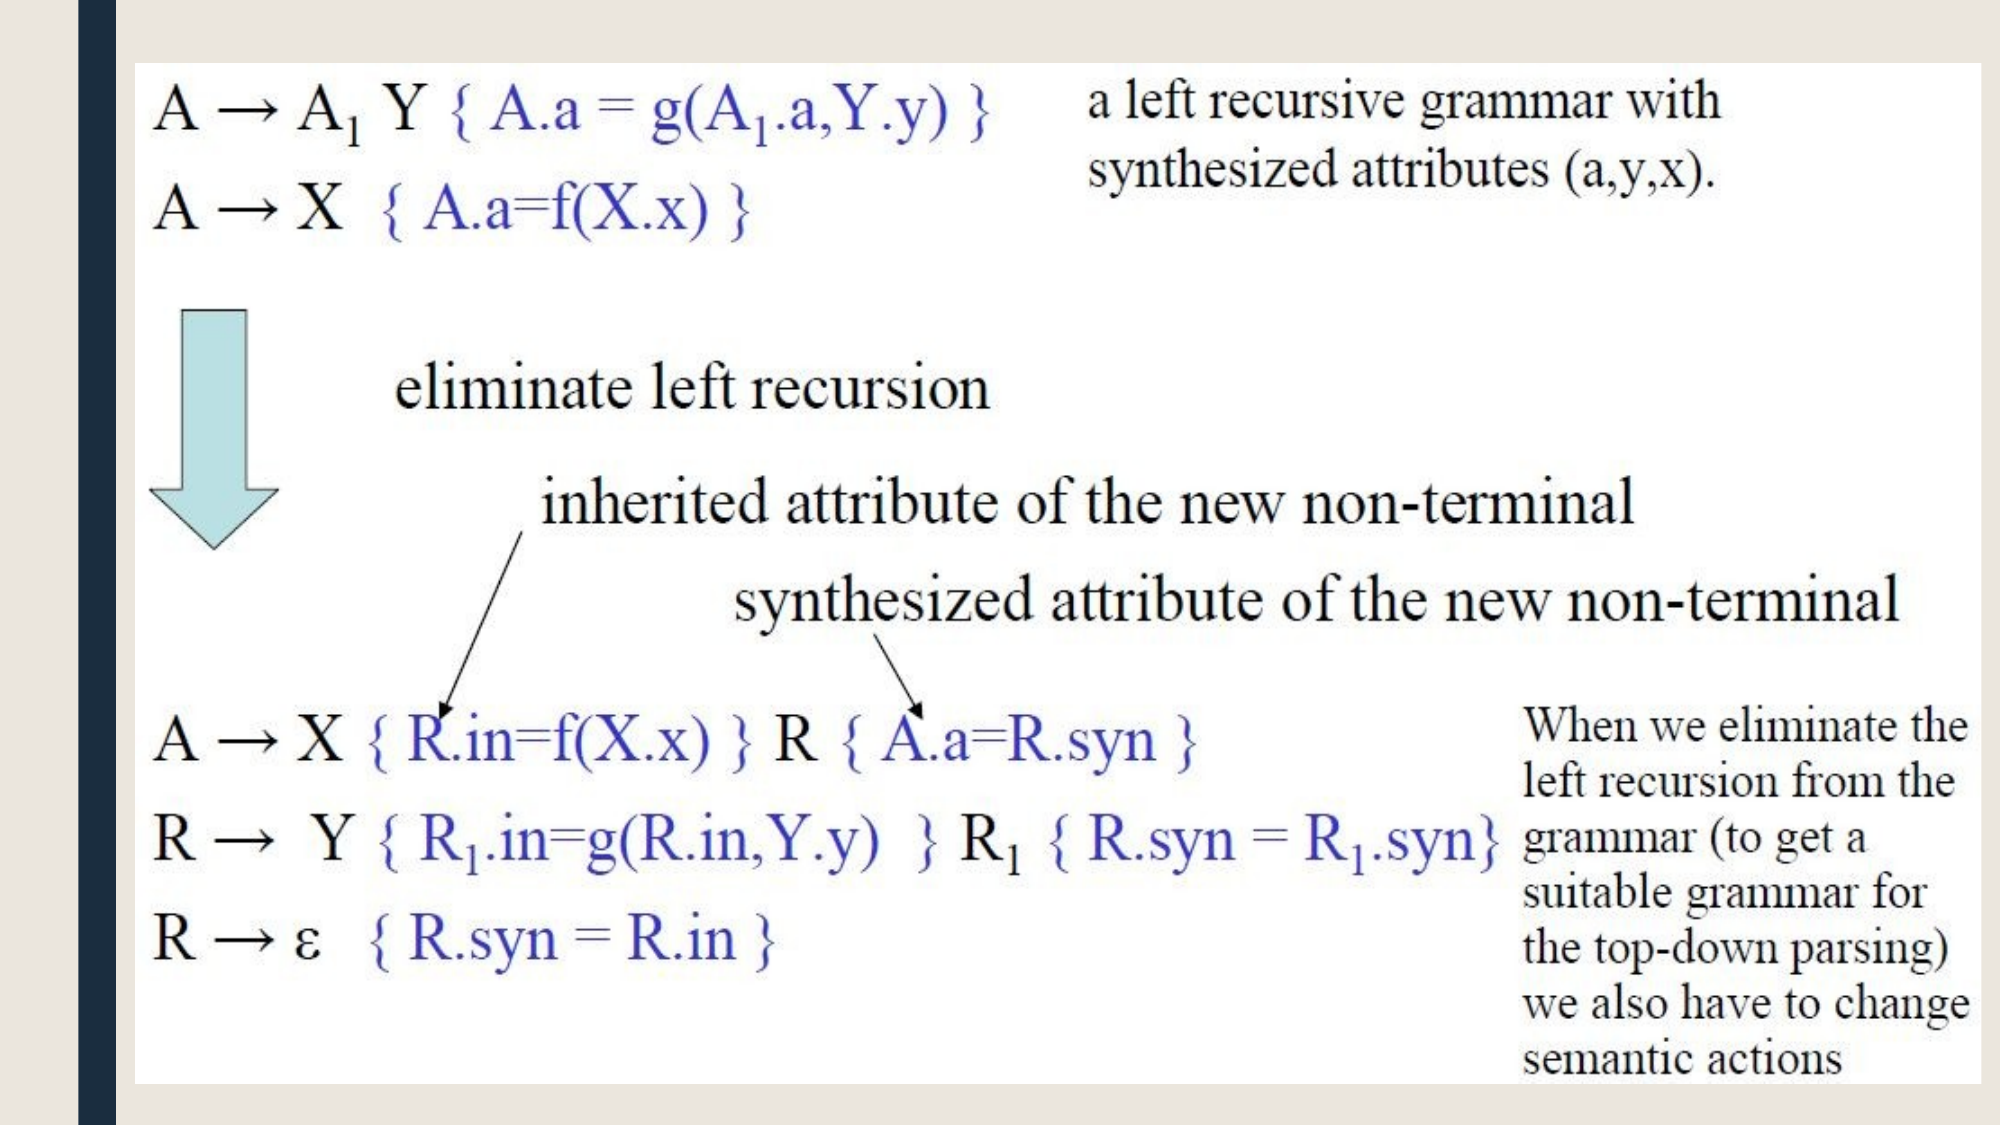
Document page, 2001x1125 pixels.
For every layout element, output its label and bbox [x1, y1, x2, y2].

text_box [135, 63, 1982, 1084]
